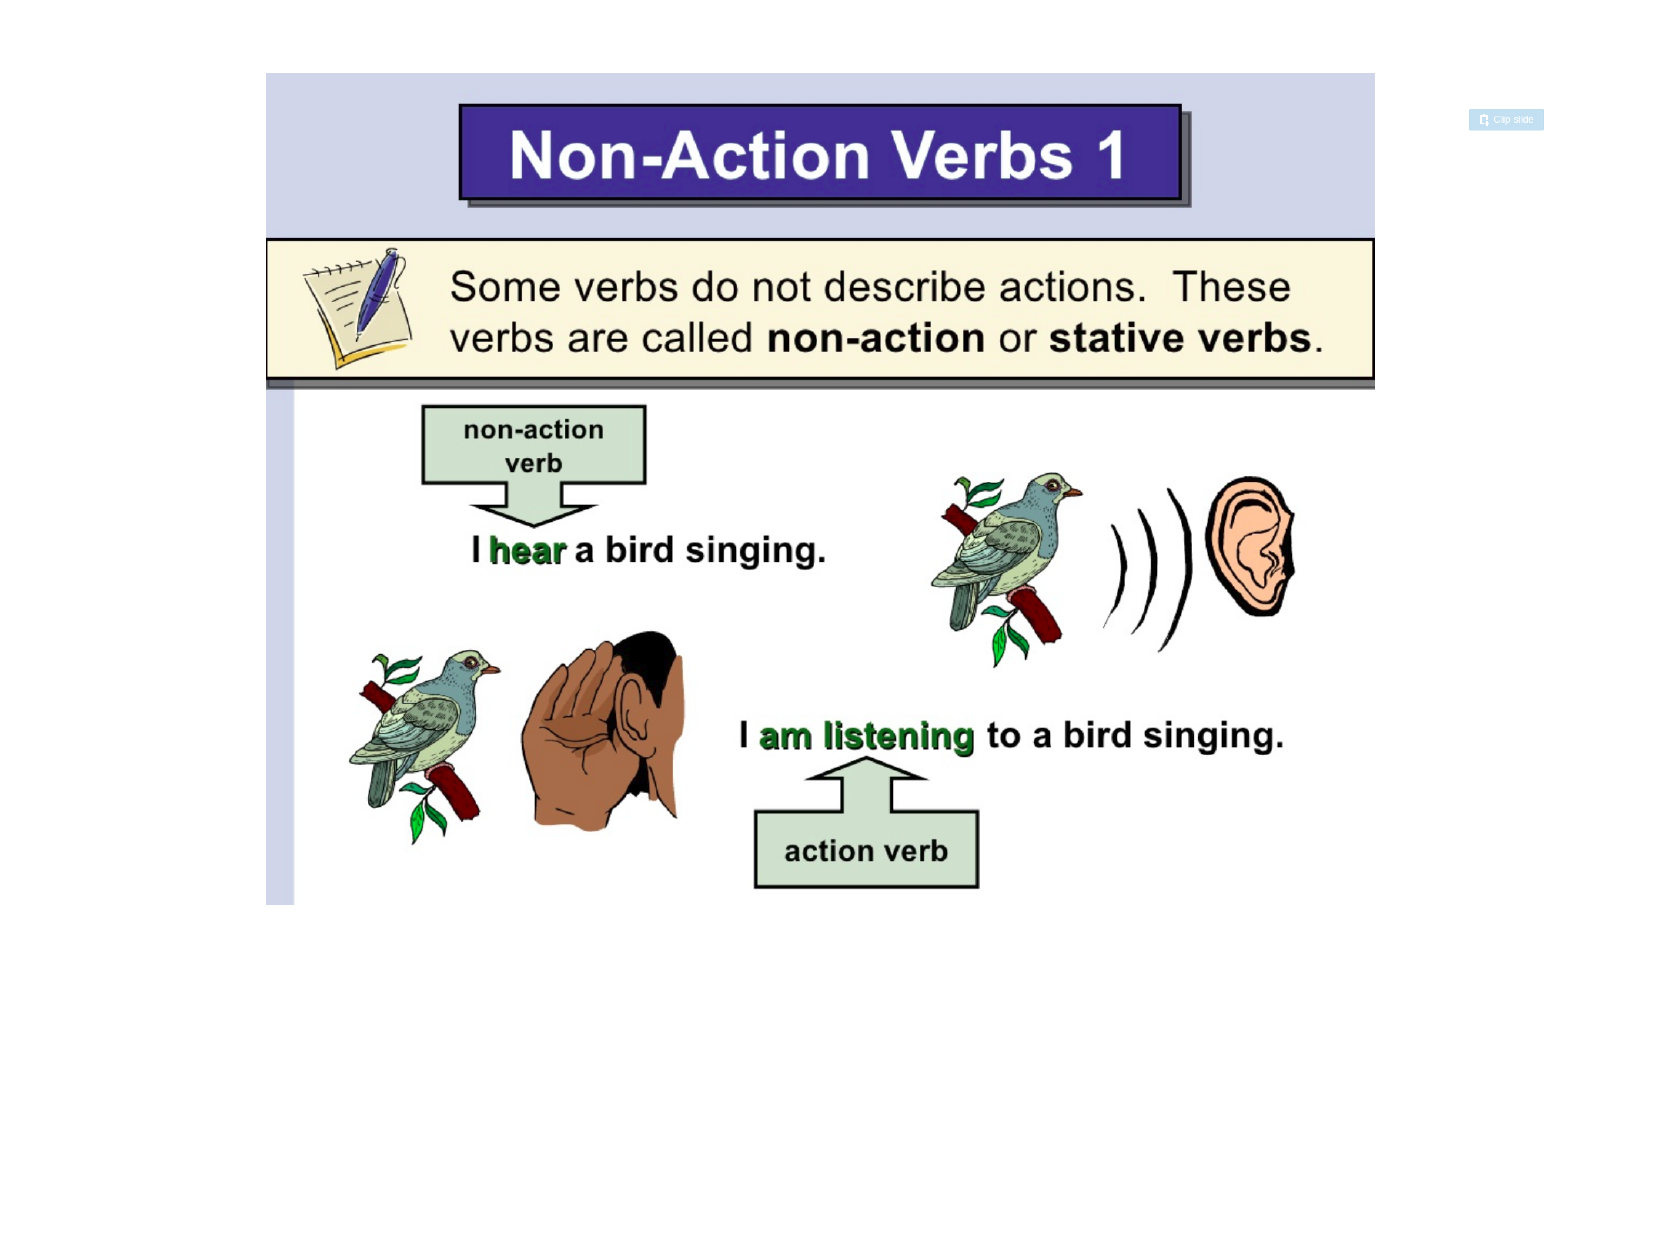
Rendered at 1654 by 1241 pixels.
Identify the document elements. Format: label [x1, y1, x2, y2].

picture [81, 73, 1559, 905]
